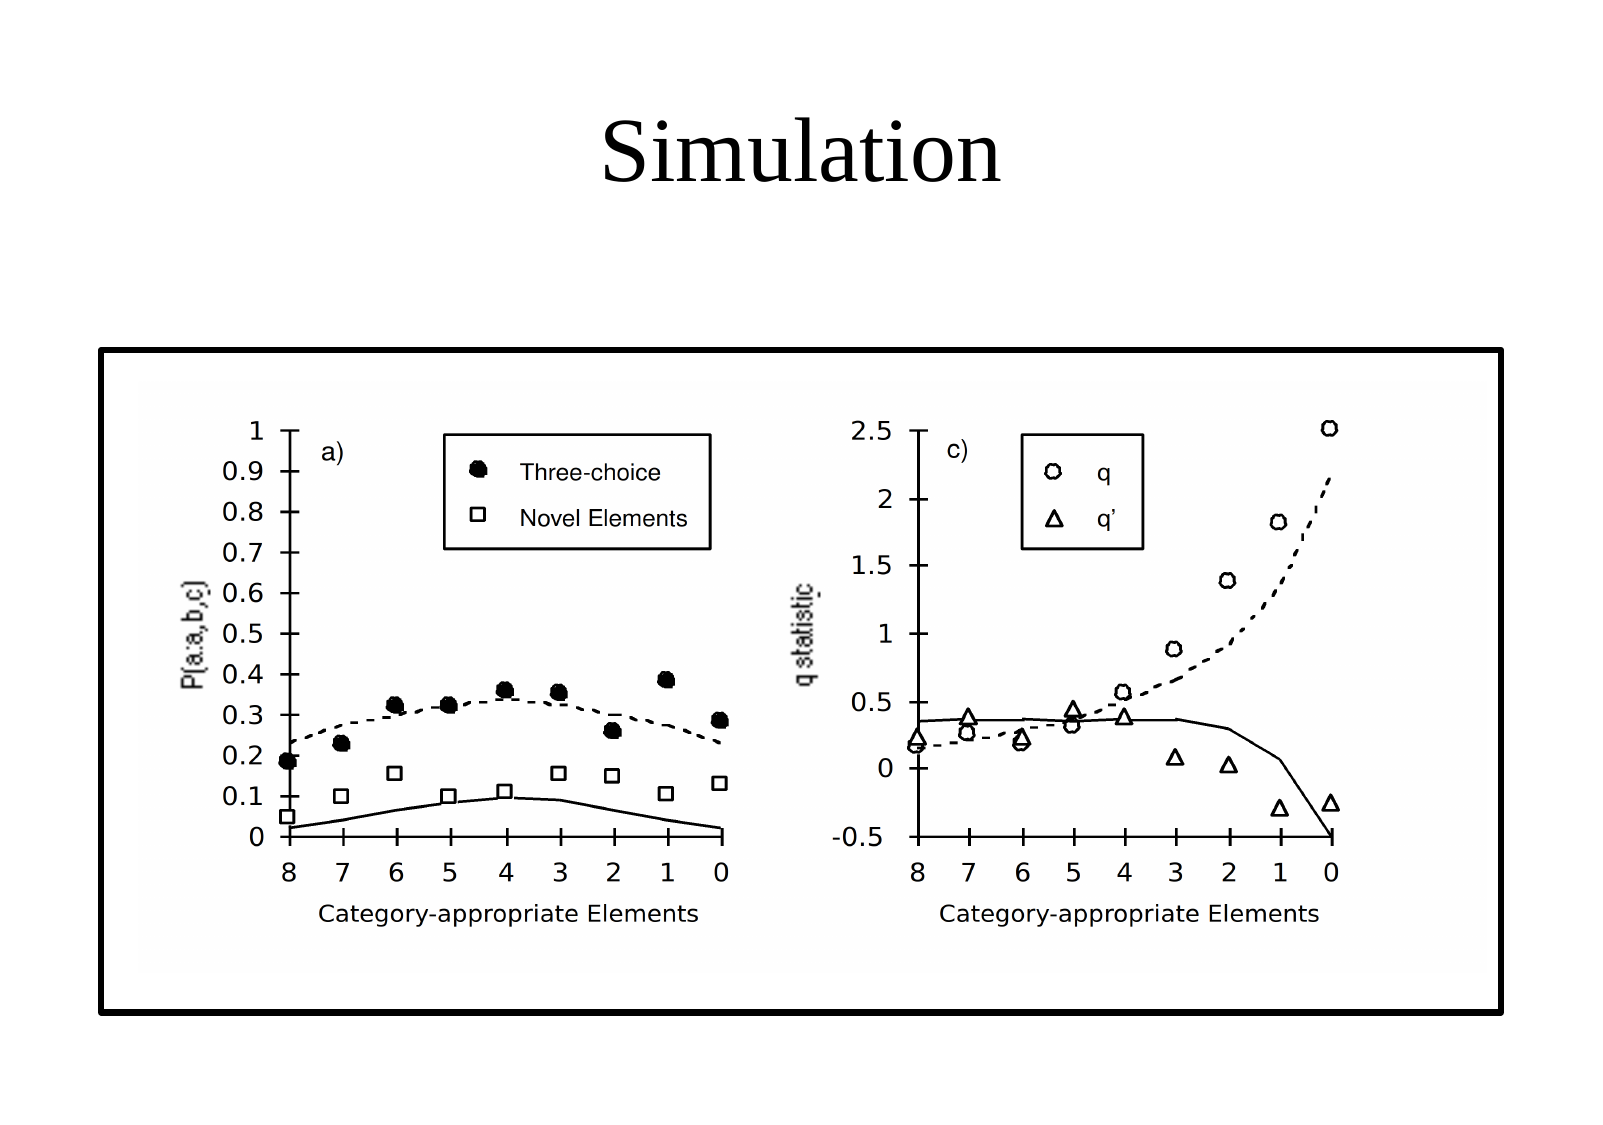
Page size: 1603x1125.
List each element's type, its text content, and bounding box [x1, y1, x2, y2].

text_box [101, 350, 1502, 1013]
text_box Simulation [163, 99, 1439, 288]
picture [138, 381, 1489, 976]
